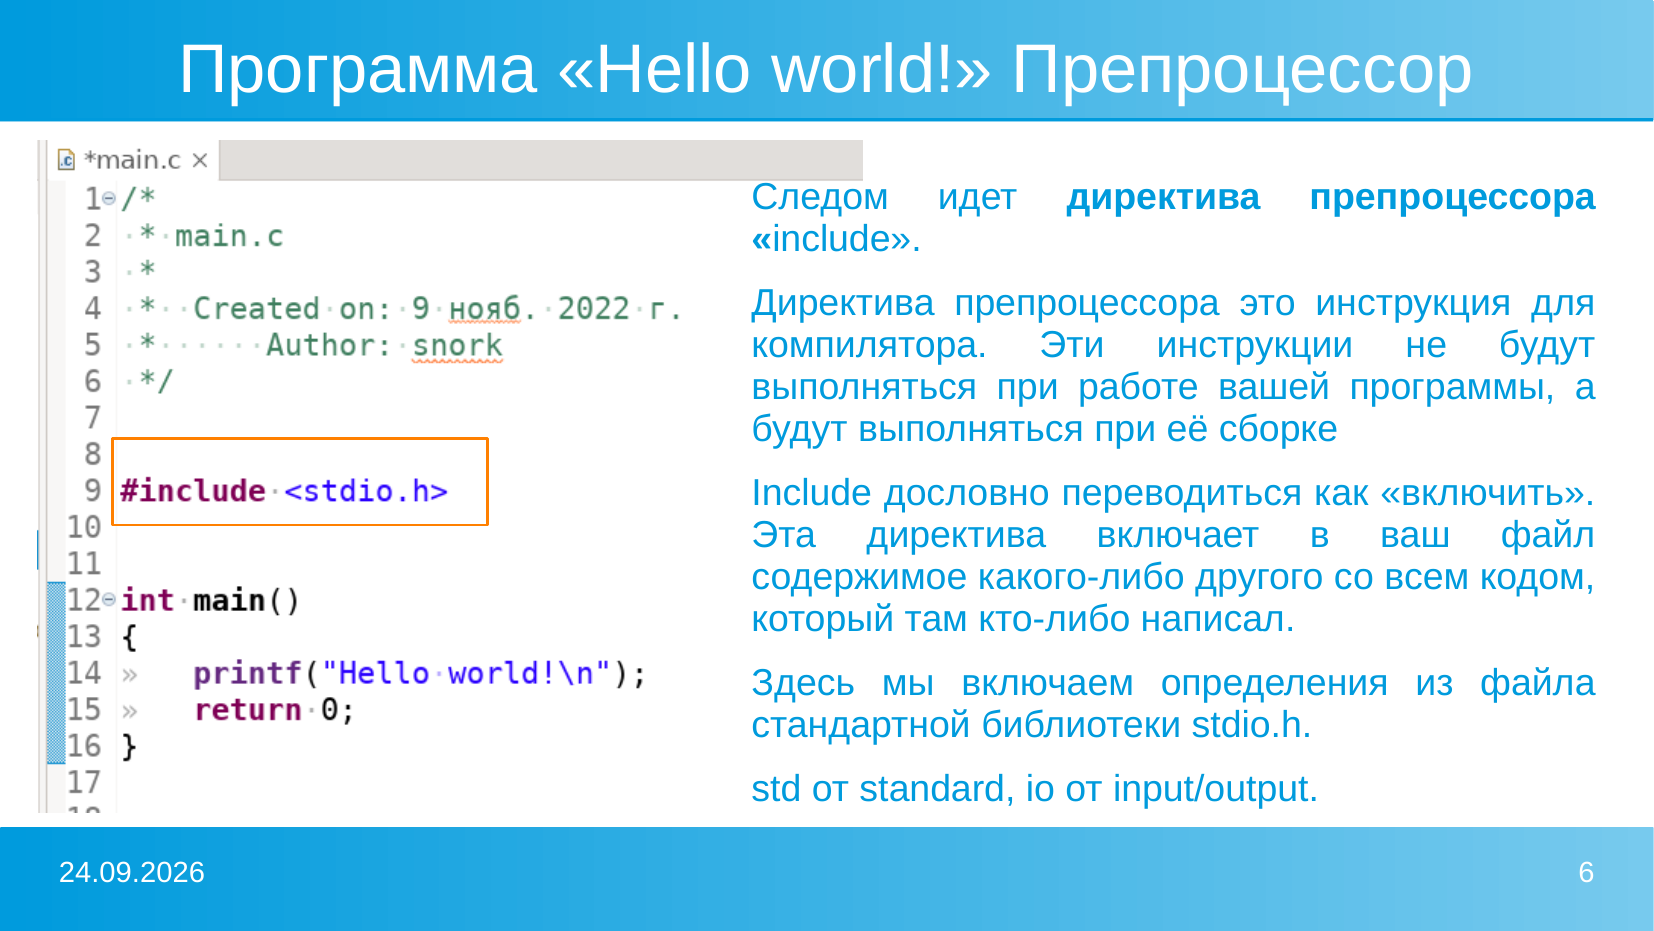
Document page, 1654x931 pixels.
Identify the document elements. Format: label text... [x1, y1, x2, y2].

title Программа «Hello world!» Препроцессор [59, 29, 1595, 108]
picture [37, 140, 863, 813]
list Следом идет директива препроцессора «include». Директива препроцессора это инструкция для компилятора. Эти инструкции не будут выполняться при работе вашей программы, а будут выполняться при её сборке Include дословно переводиться как «включить». Эта директива включает в ваш файл содержимое какого-либо другого со всем кодом, который там кто-либо написал. Здесь мы включаем определения из файла стандартной библиотеки stdio.h. std от standard, io от input/output. [751, 175, 1597, 767]
